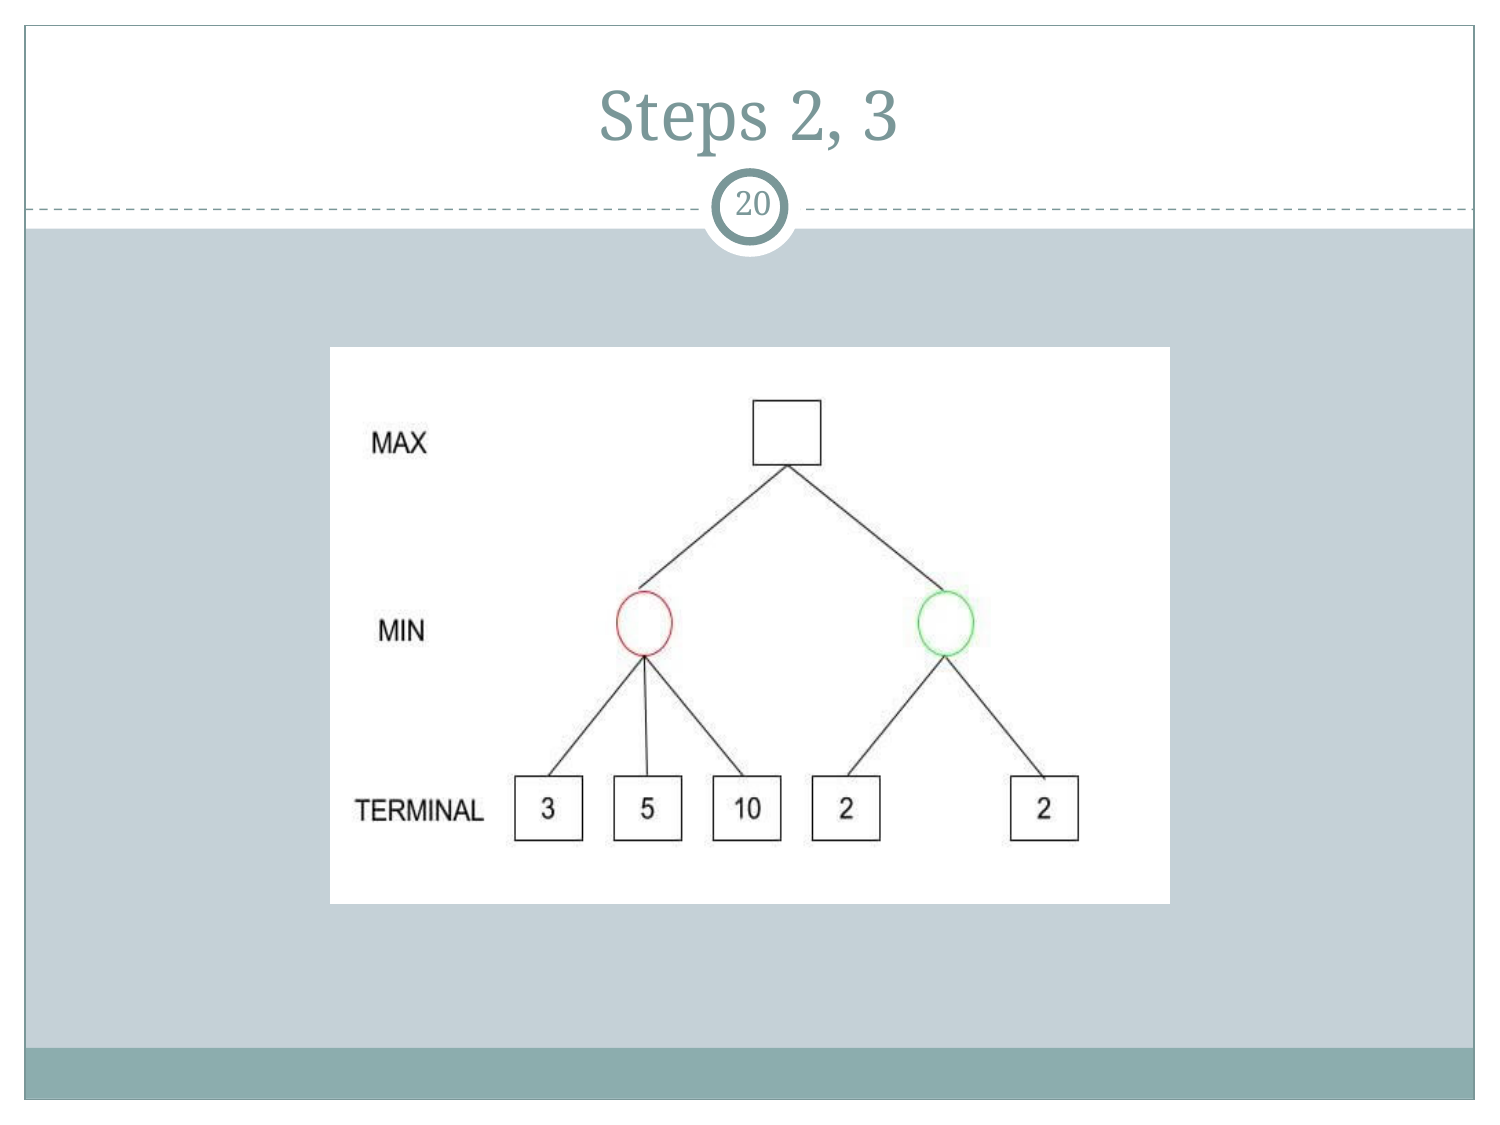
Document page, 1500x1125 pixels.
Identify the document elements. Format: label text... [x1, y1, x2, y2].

slide_number <number> [715, 168, 791, 241]
picture [330, 347, 1170, 904]
title Steps 2, 3 [49, 37, 1450, 162]
